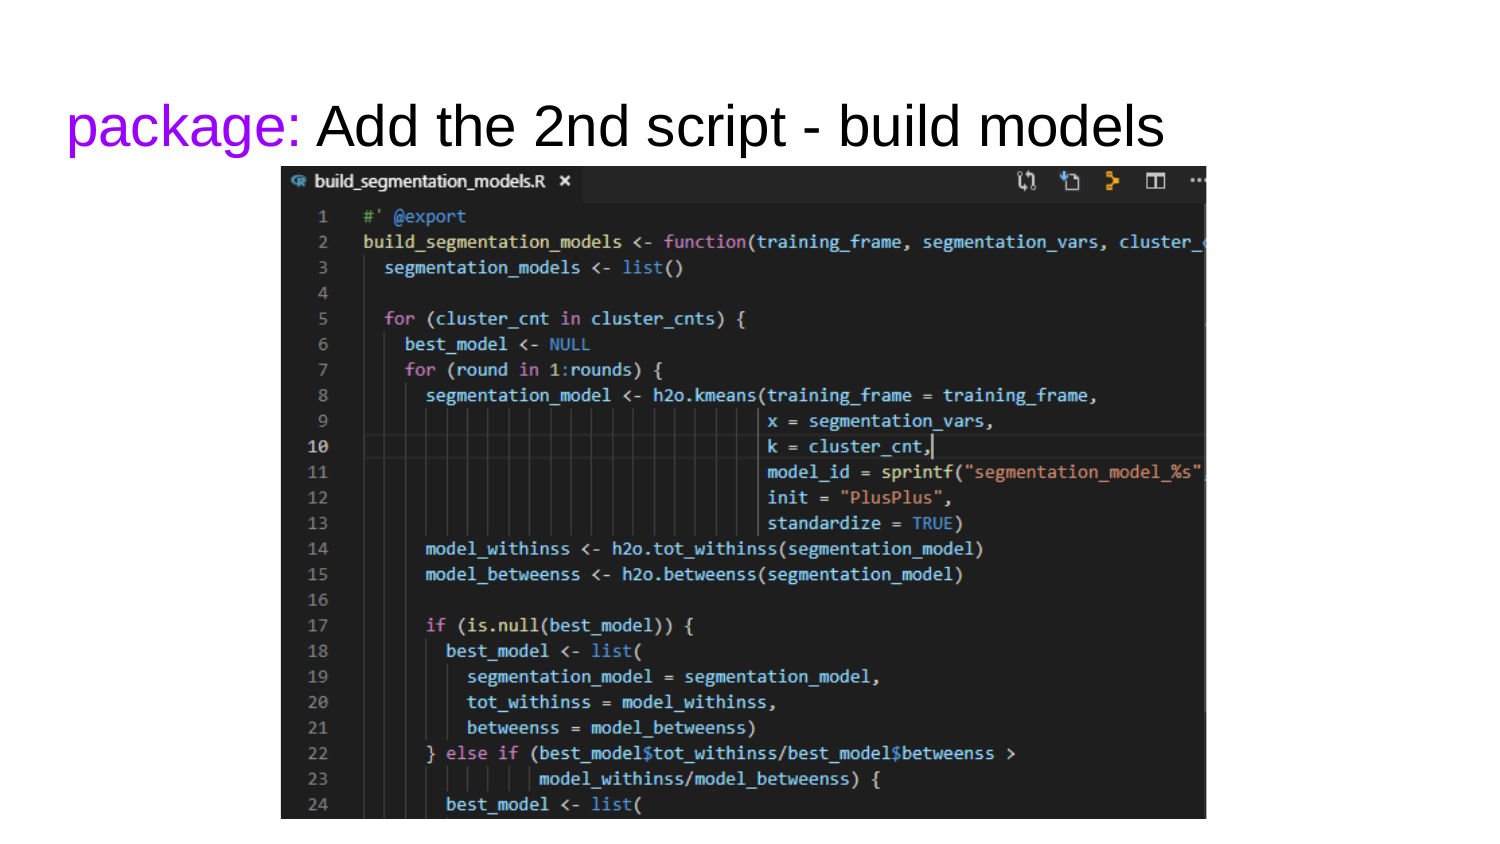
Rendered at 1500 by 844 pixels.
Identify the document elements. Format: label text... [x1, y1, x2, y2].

picture [280, 166, 1207, 819]
title package: Add the 2nd script - build models [51, 72, 1449, 167]
